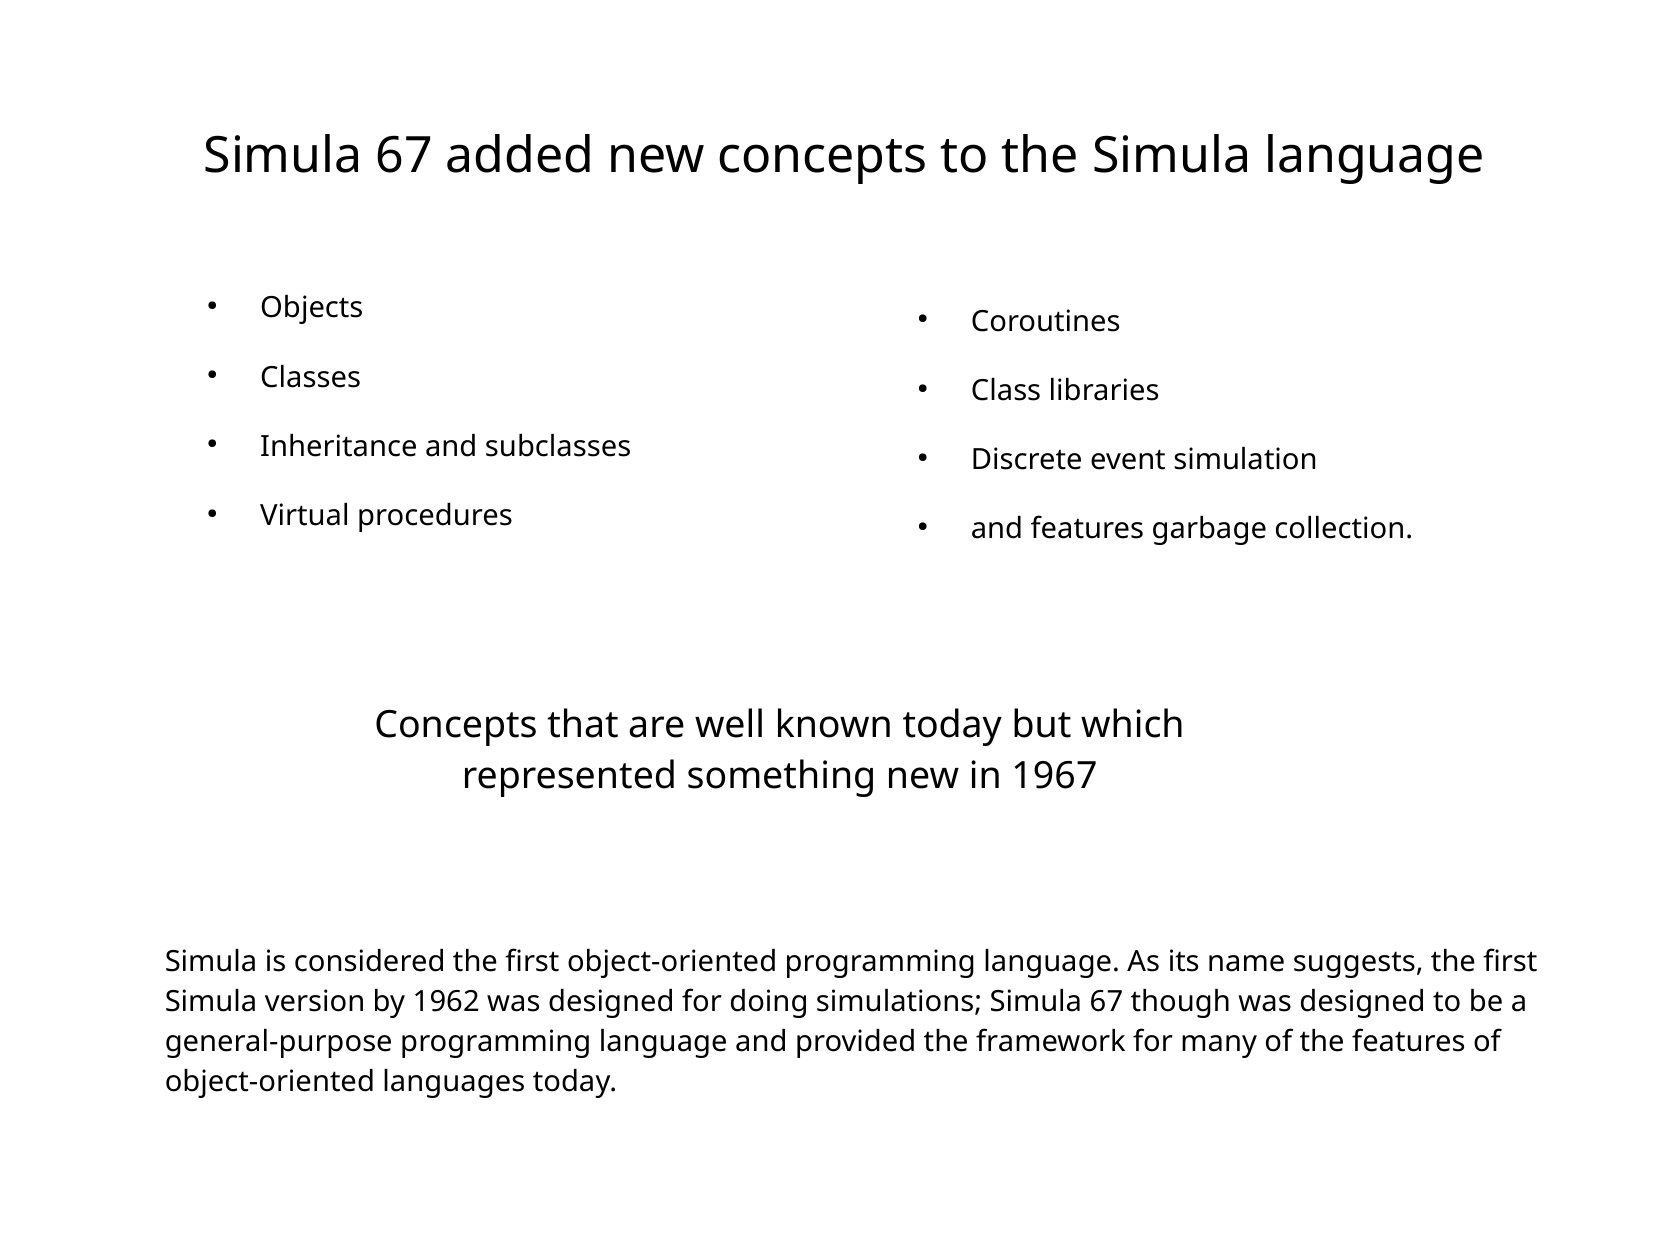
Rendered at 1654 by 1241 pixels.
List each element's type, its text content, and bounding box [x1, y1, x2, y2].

text_box Simula is considered the first object-oriented programming language. As its name suggests, the first Simula version by 1962 was designed for doing simulations; Simula 67 though was designed to be a general-purpose programming language and provided the framework for many of the features of object-oriented languages today. [150, 933, 1576, 1111]
text_box Concepts that are well known today but which represented something new in 1967 [300, 690, 1261, 810]
list Objects Classes Inheritance and subclasses Virtual procedures [189, 286, 797, 897]
list Coroutines Class libraries Discrete event simulation and features garbage collection. [900, 300, 1508, 895]
title Simula 67 added new concepts to the Simula language [82, 49, 1571, 257]
